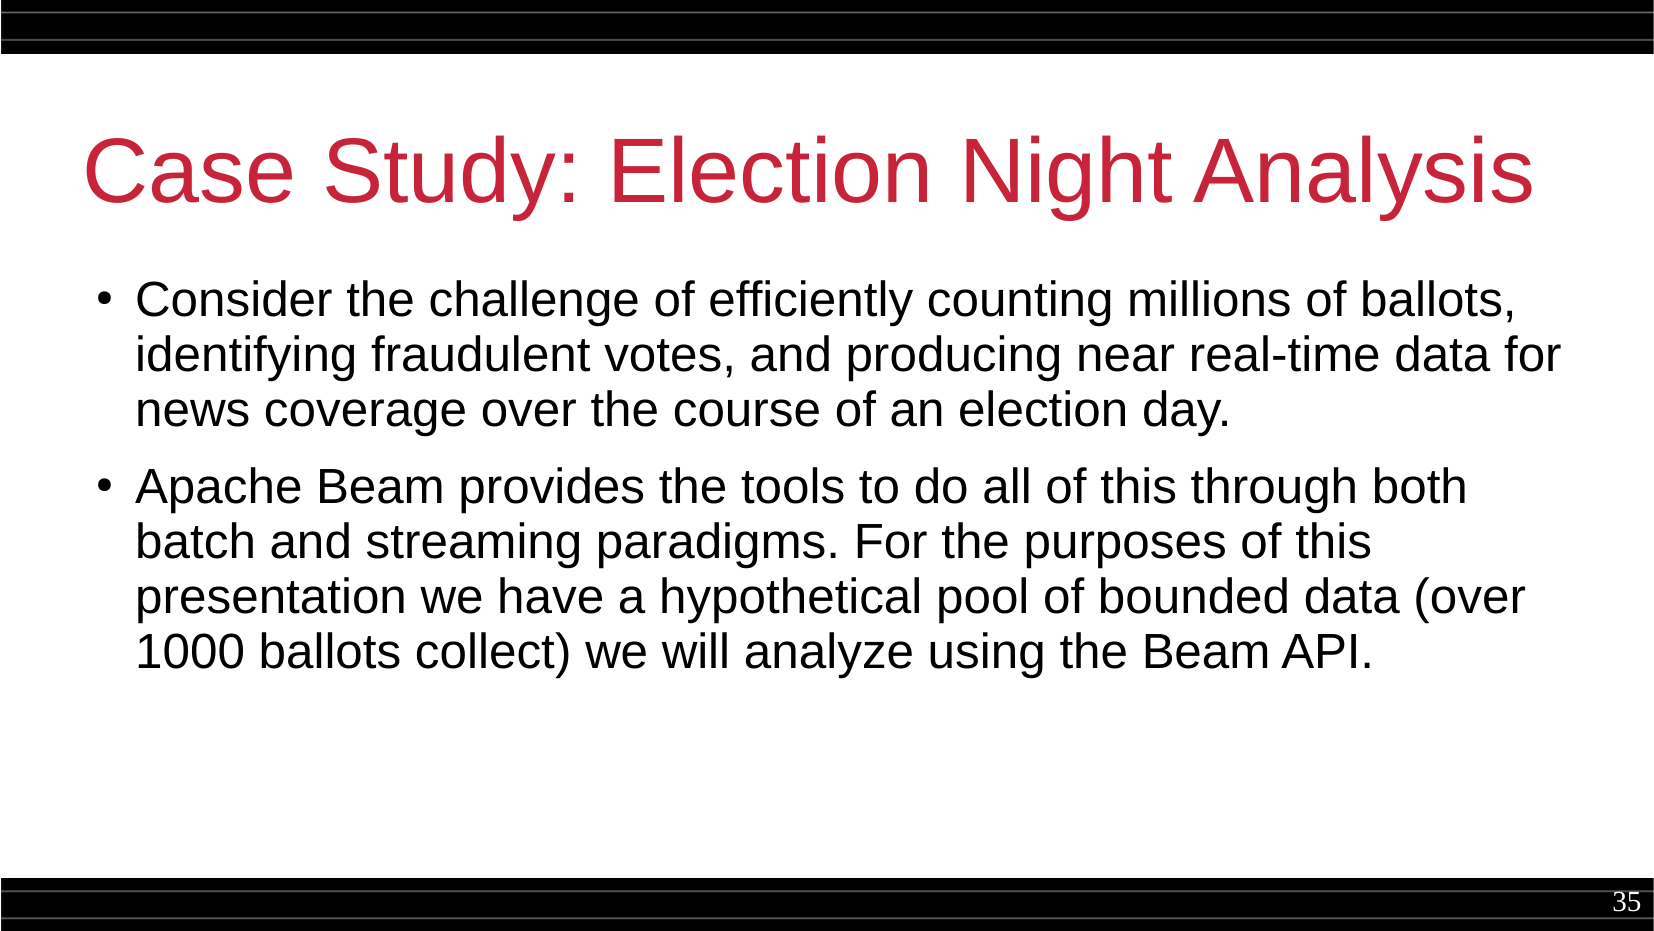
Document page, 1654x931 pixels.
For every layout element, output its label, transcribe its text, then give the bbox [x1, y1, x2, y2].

picture [1, 0, 1654, 54]
title Case Study: Election Night Analysis [82, 92, 1571, 249]
picture [1, 878, 1654, 931]
list Consider the challenge of efficiently counting millions of ballots, identifying fraudulent votes, and producing near real-time data for news coverage over the course of an election day. Apache Beam provides the tools to do all of this through both batch and streaming paradigms. For the purposes of this presentation we have a hypothetical pool of bounded data (over 1000 ballots collect) we will analyze using the Beam API. [82, 271, 1571, 758]
